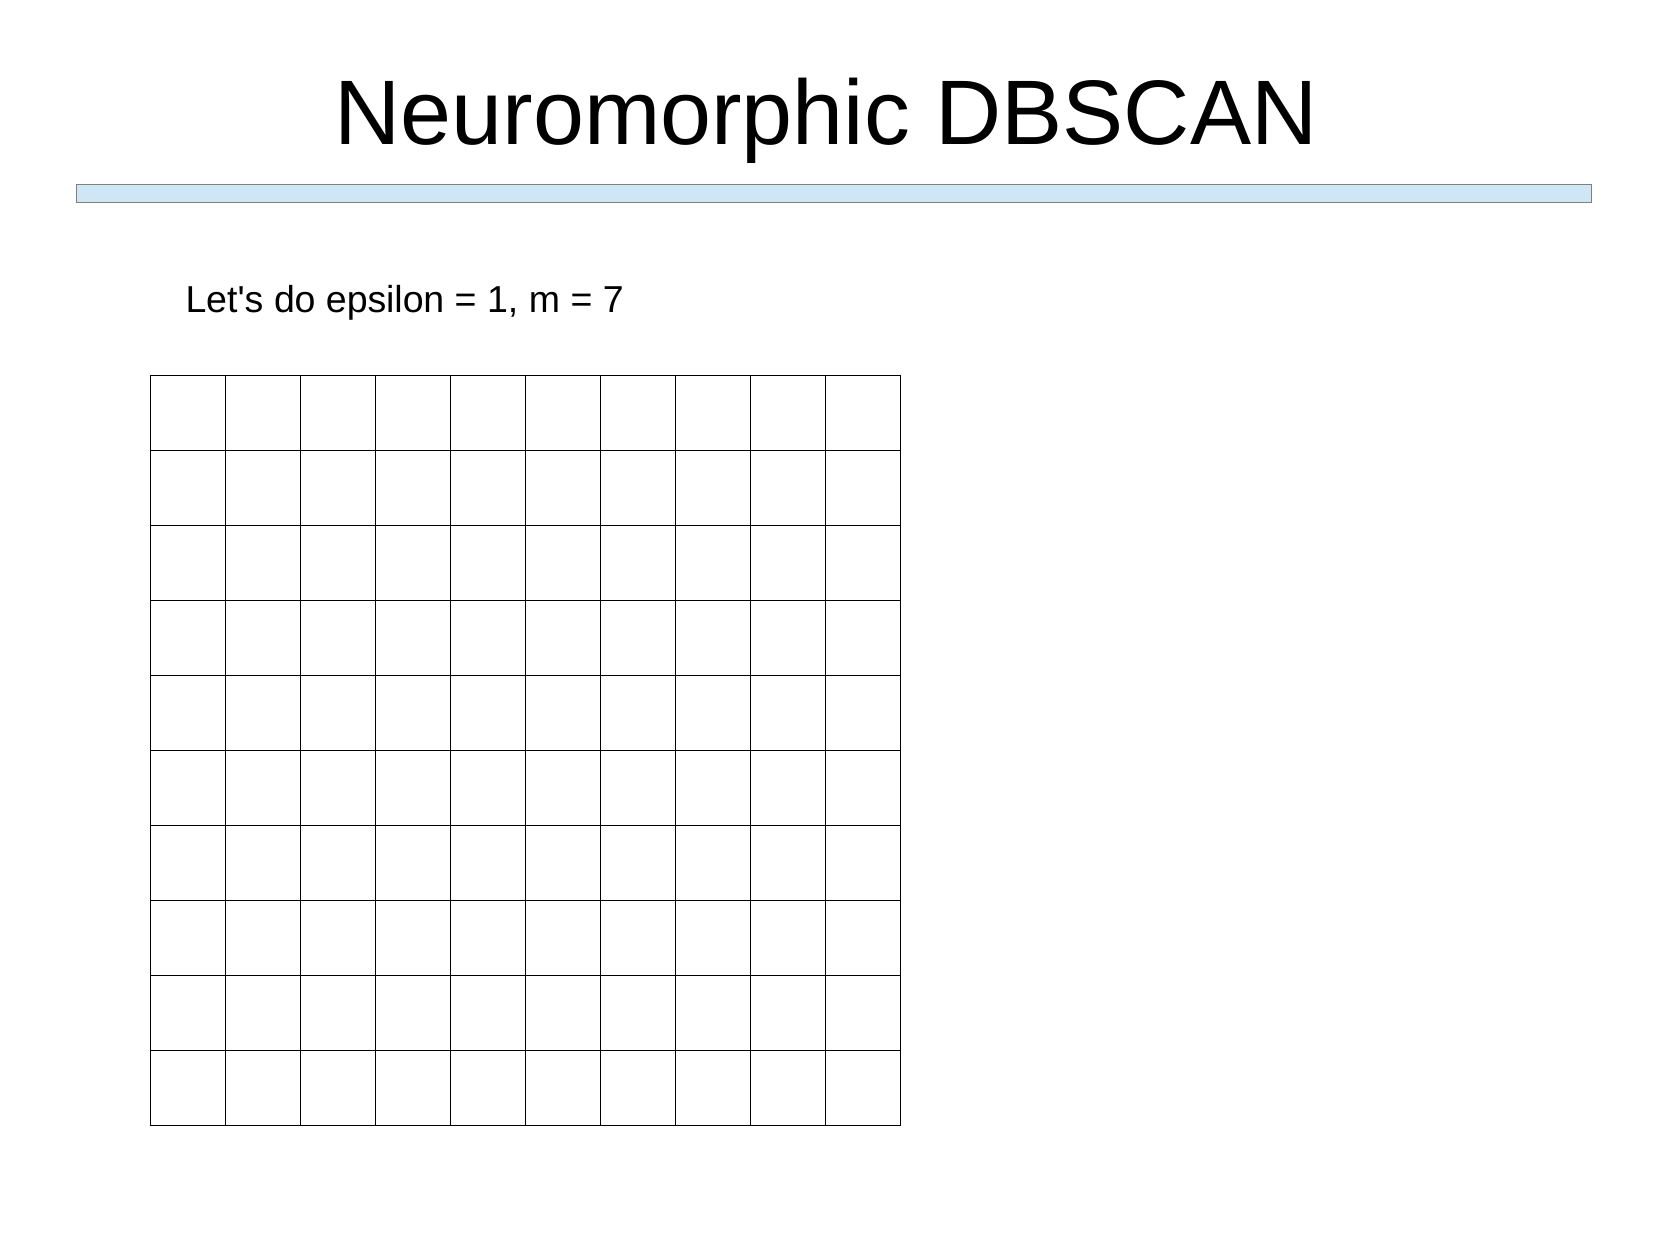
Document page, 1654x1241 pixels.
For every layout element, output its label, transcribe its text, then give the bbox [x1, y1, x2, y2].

text_box [76, 184, 1592, 203]
title Neuromorphic DBSCAN [82, 61, 1571, 164]
text_box [150, 375, 901, 1126]
text_box Let's do epsilon = 1, m = 7 [170, 271, 640, 329]
